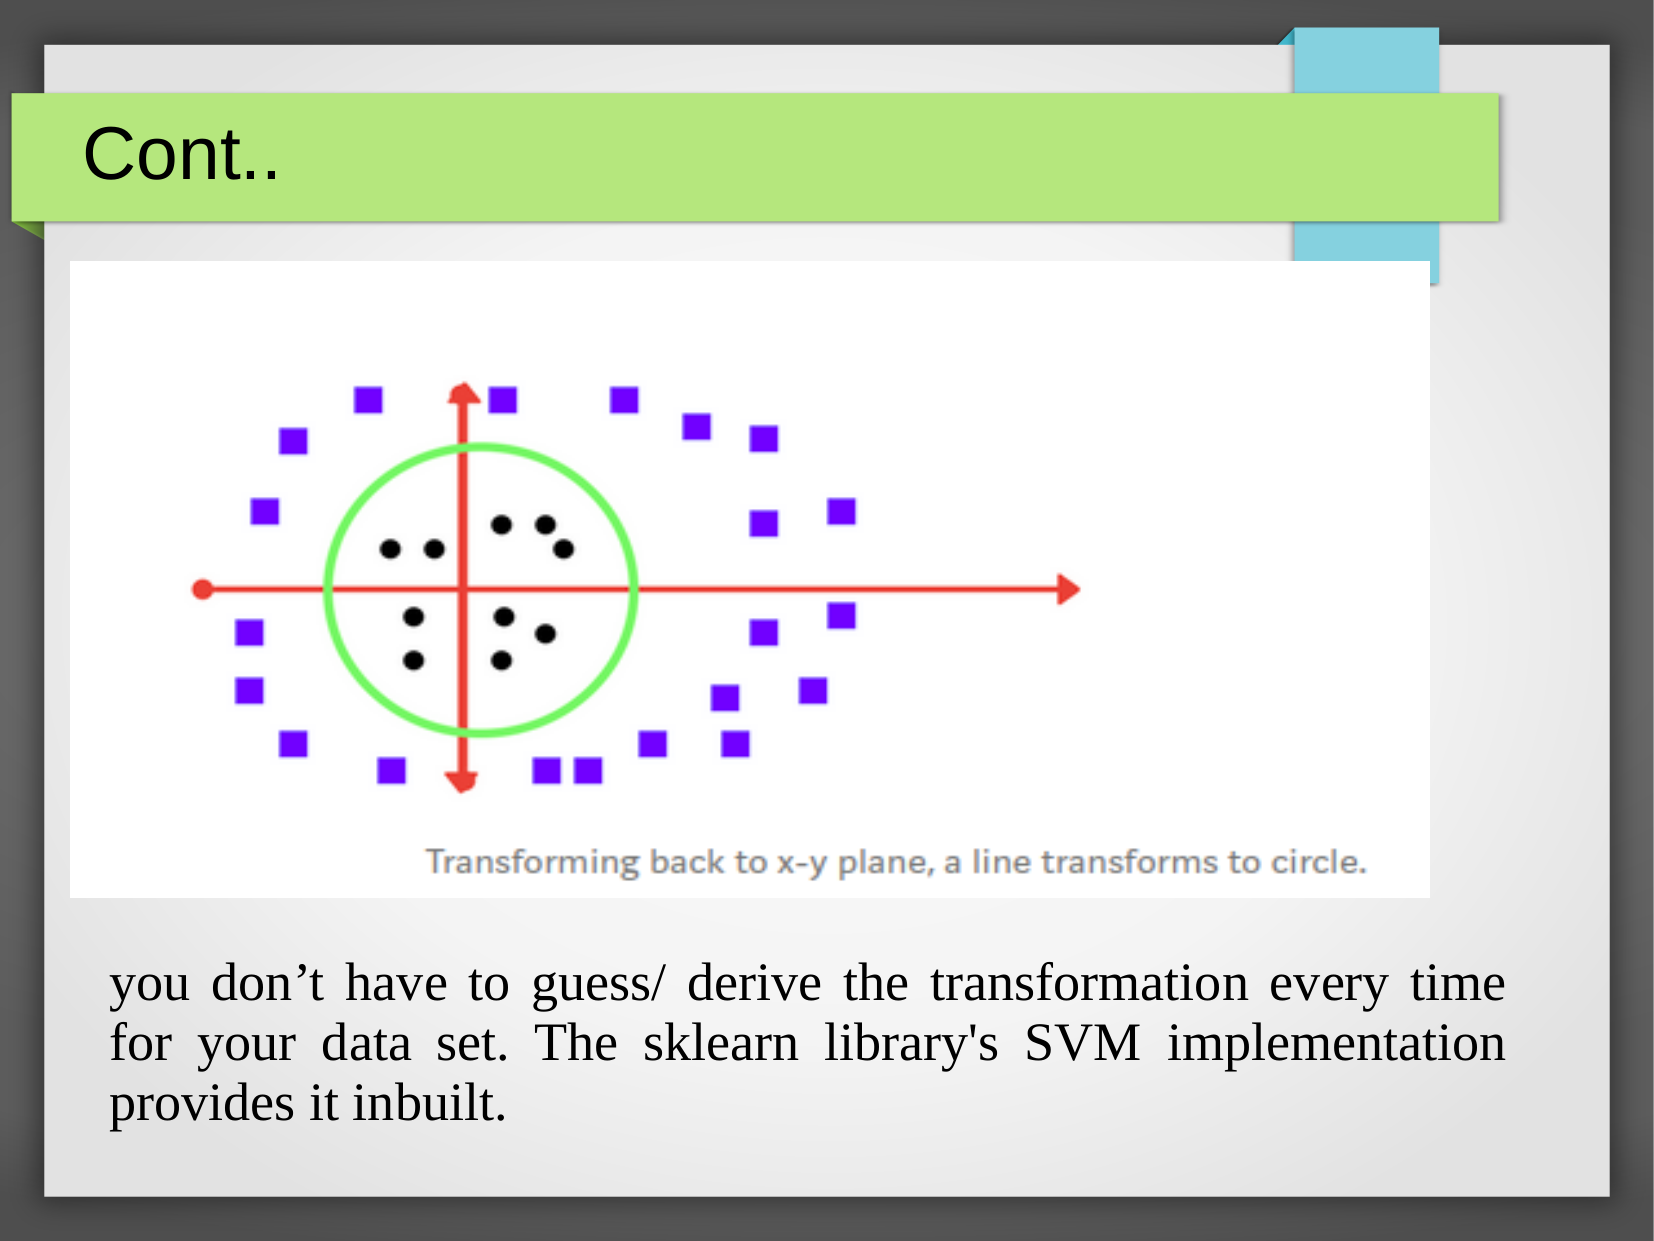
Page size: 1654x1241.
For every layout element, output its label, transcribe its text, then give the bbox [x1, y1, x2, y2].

picture [0, 0, 1654, 1241]
title Cont.. [82, 94, 1264, 213]
text_box you don’t have to guess/ derive the transformation every time for your data set. The sklearn library's SVM implementation provides it inbuilt. [94, 944, 1524, 1200]
